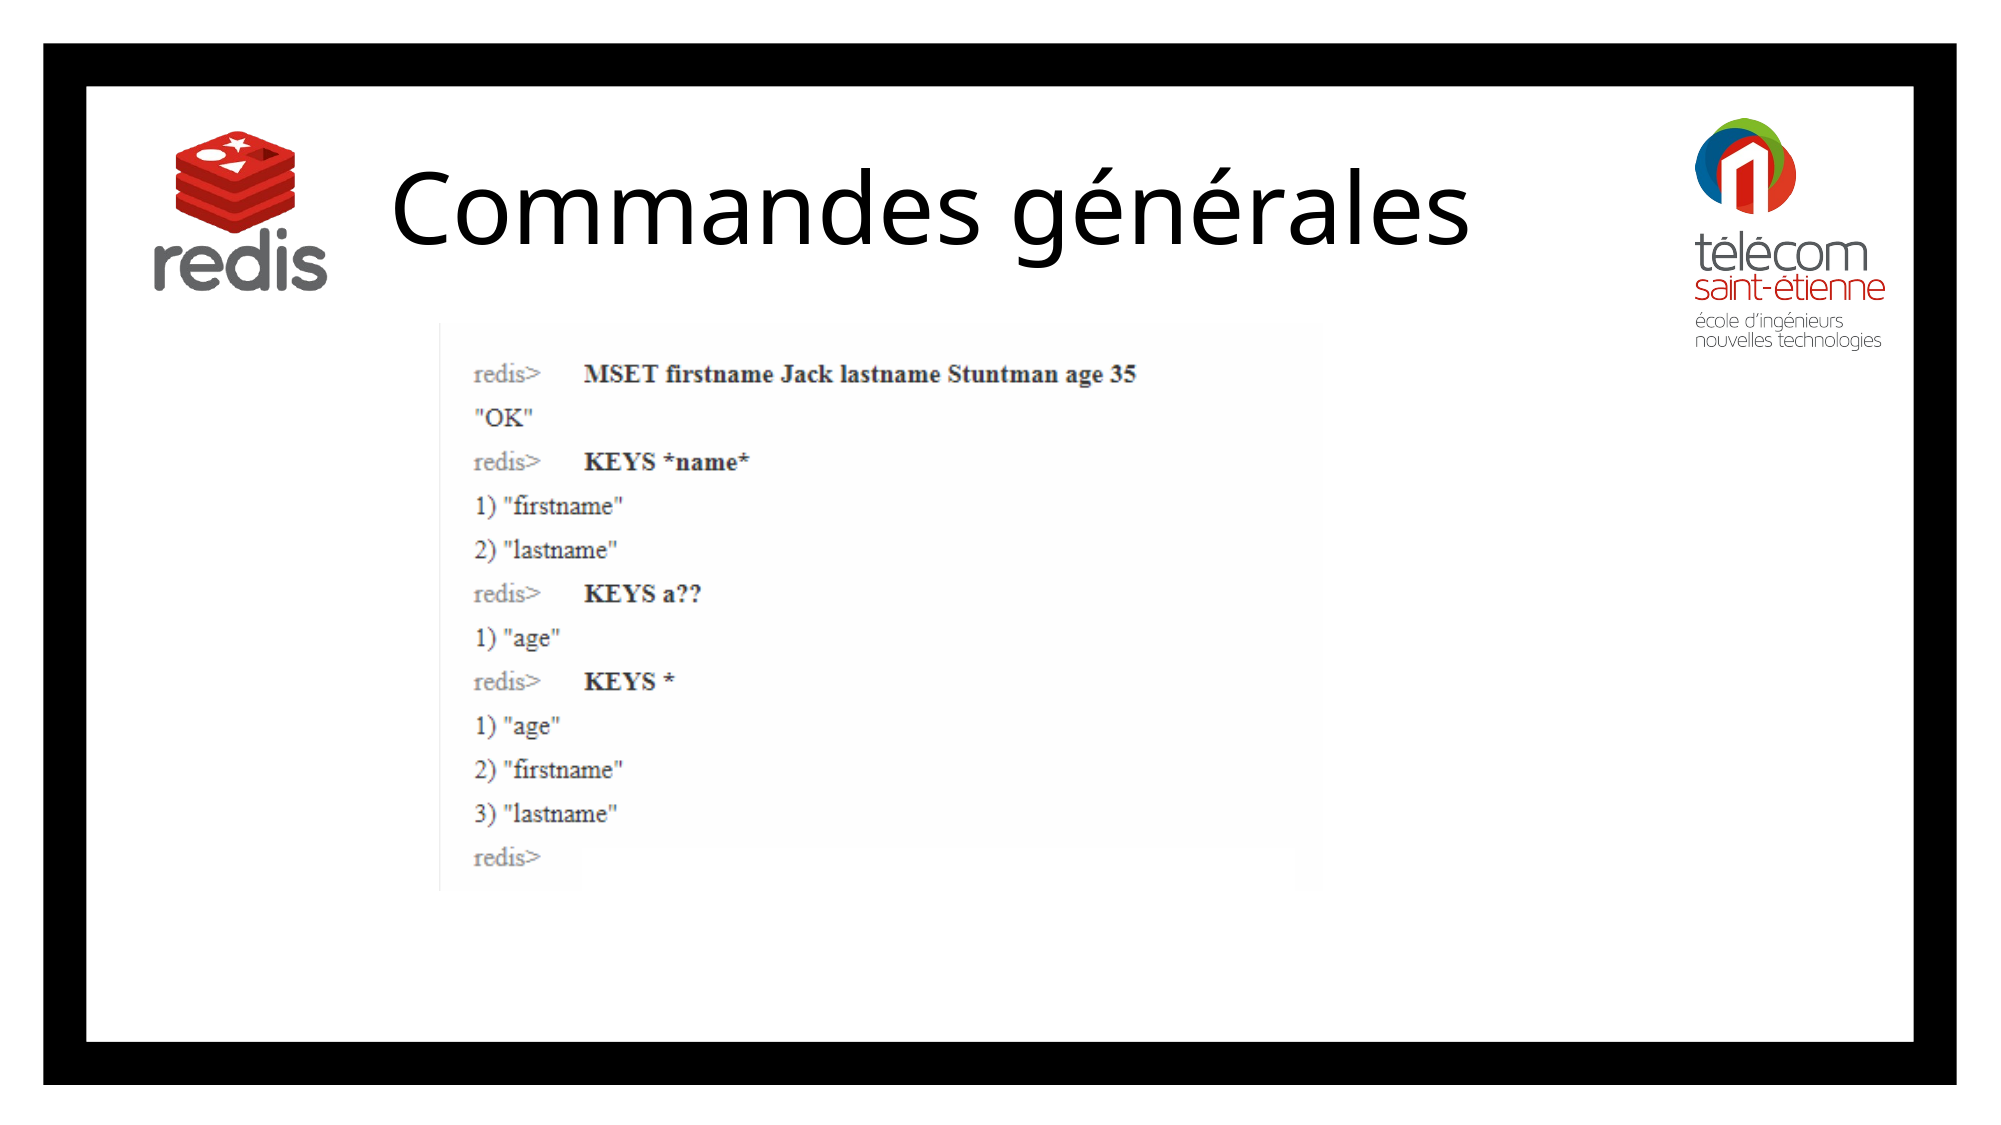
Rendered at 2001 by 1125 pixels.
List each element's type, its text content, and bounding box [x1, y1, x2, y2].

picture [439, 323, 1323, 891]
picture [1695, 118, 1885, 351]
title Commandes générales [369, 138, 1849, 304]
picture [1715, 134, 1730, 138]
picture [129, 116, 351, 304]
